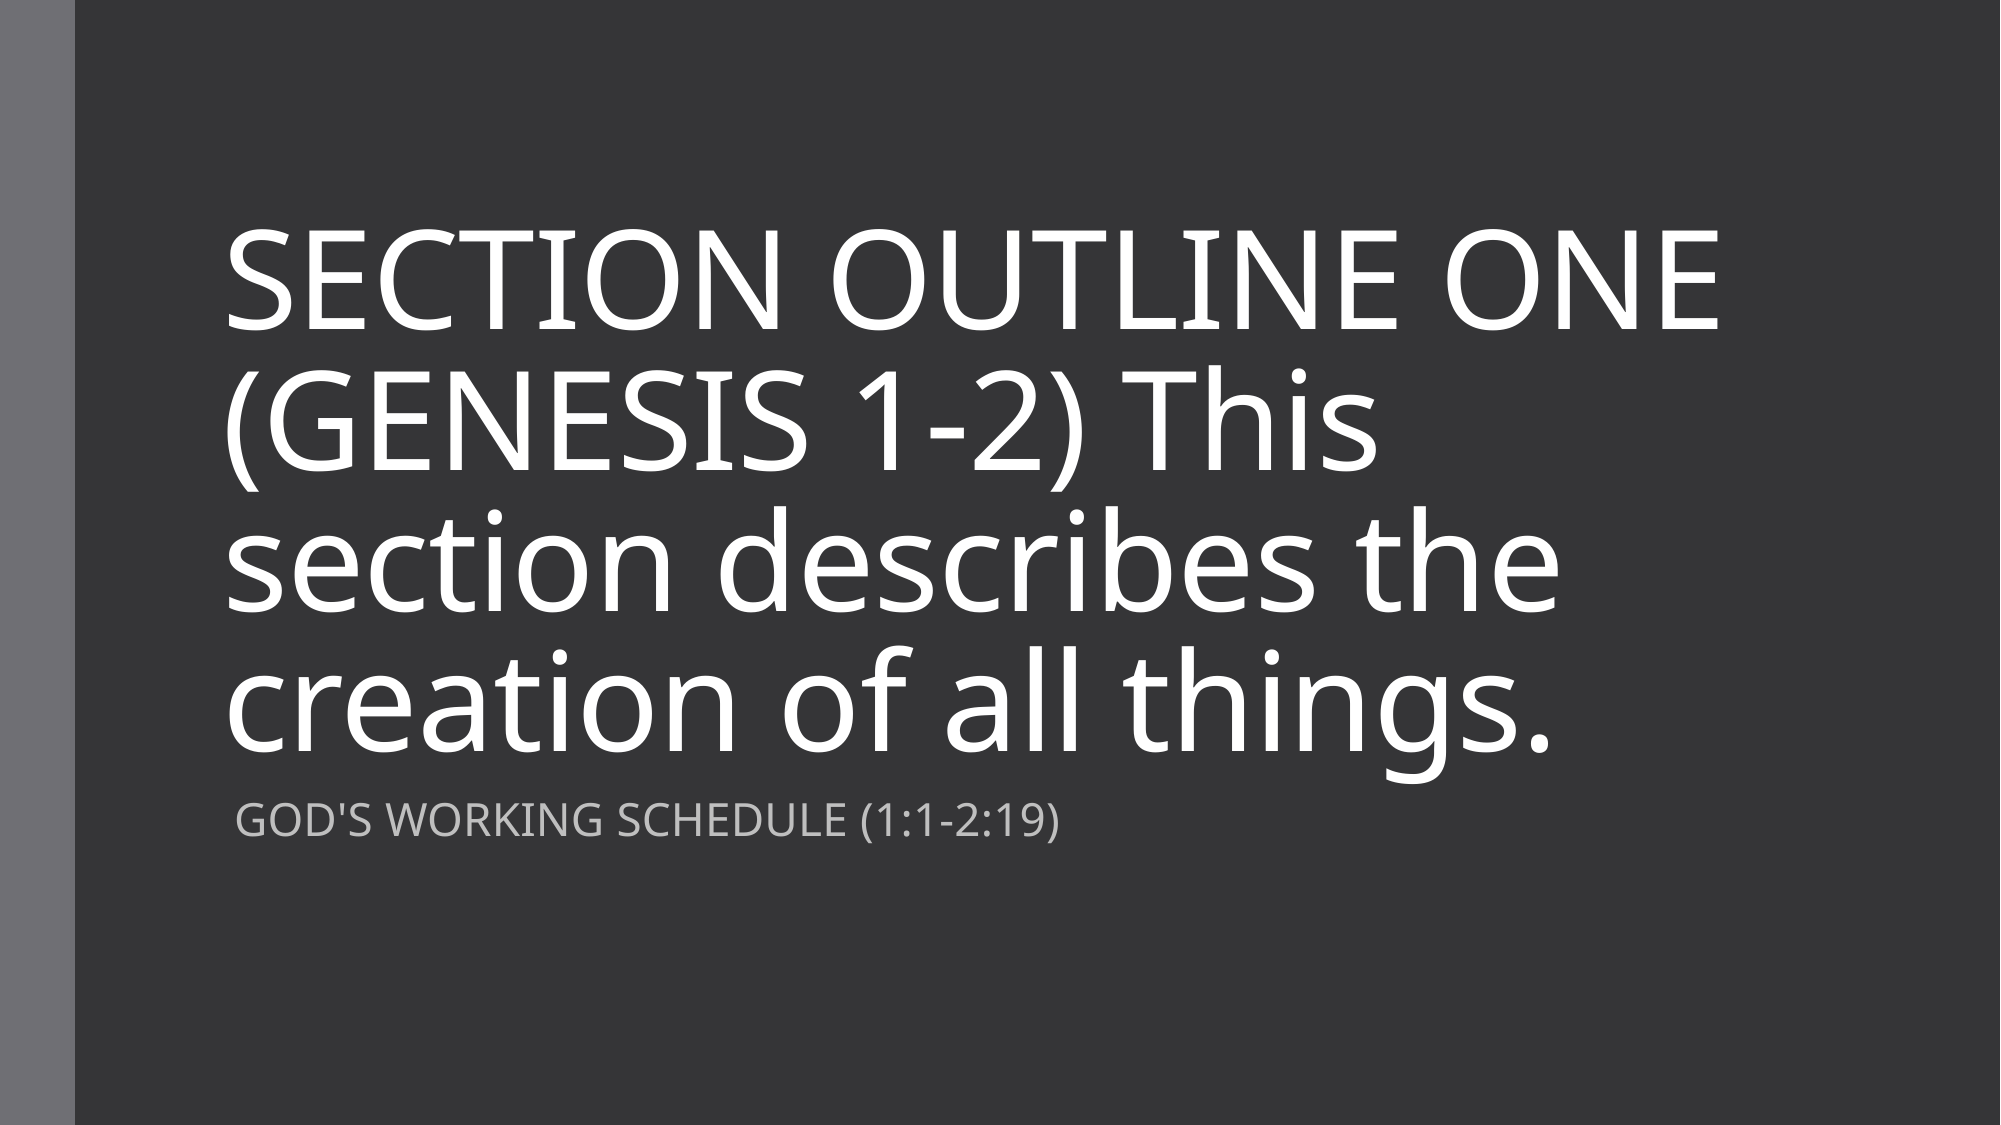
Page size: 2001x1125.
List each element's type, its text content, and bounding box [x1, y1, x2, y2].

title SECTION OUTLINE ONE (GENESIS 1-2) This section describes the creation of all things. [206, 124, 1752, 787]
subtitle GOD'S WORKING SCHEDULE (1:1-2:19) [206, 787, 1752, 1066]
